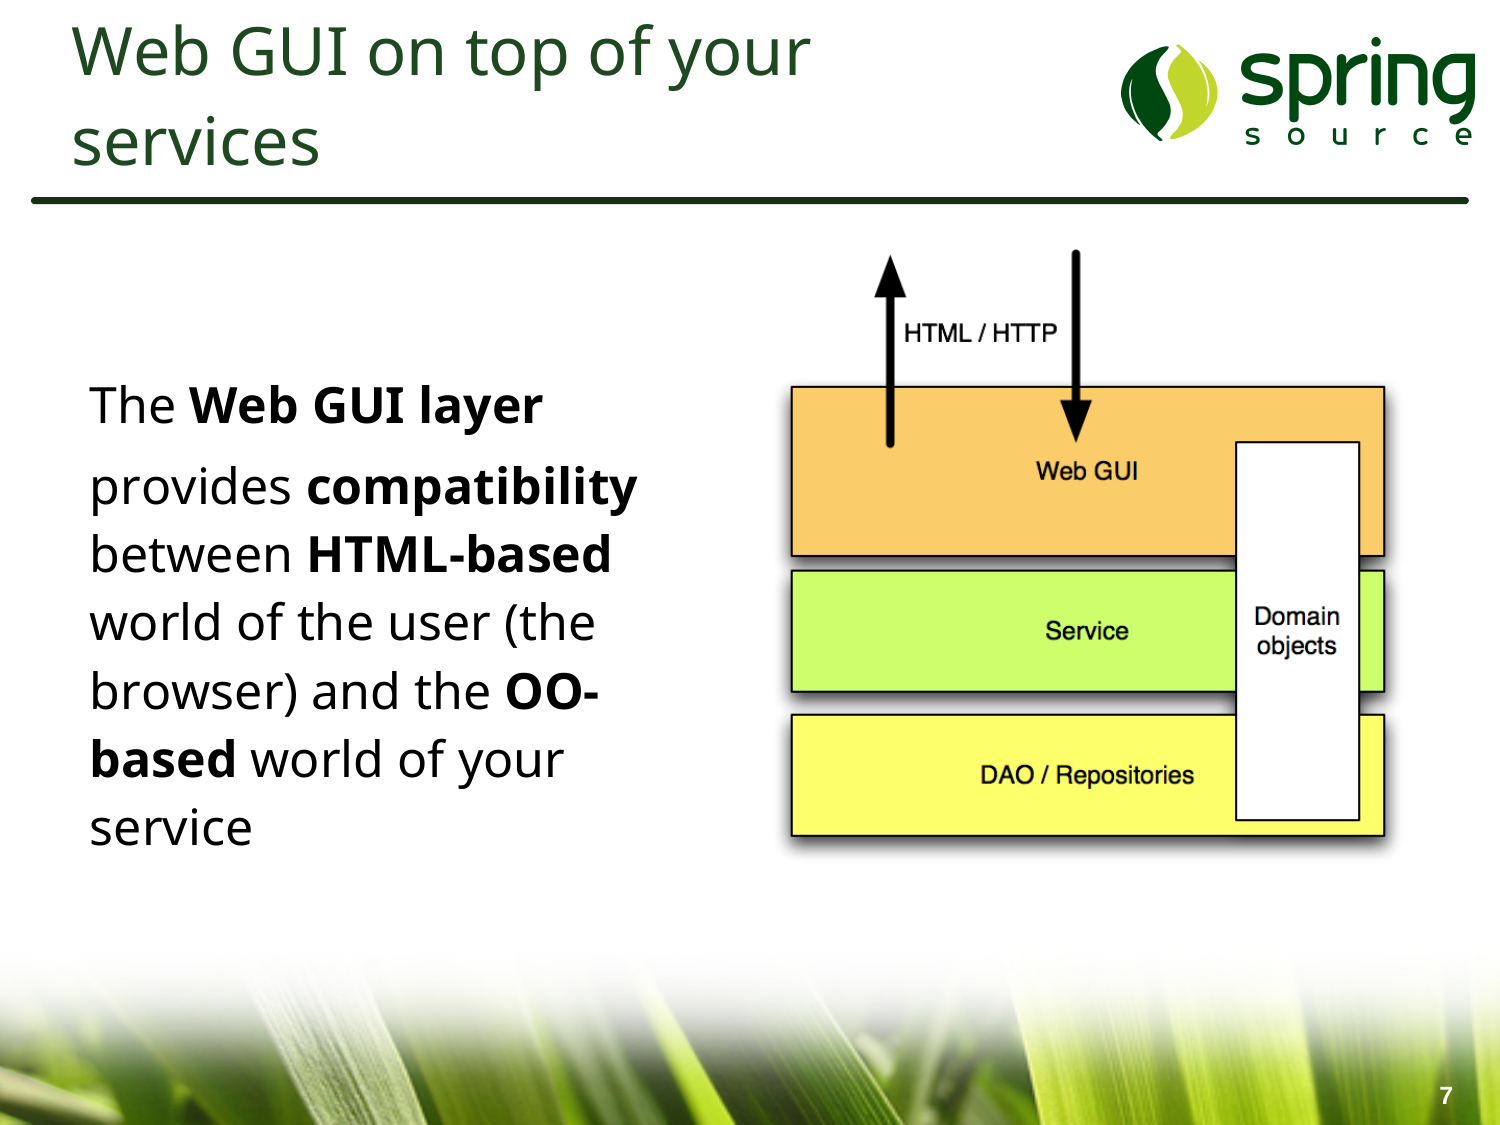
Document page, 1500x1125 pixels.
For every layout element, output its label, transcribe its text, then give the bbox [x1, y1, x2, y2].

text_box The Web GUI layer provides compatibility between HTML-based world of the user (the browser) and the OO-based world of your service [74, 362, 713, 869]
title Web GUI on top of your services [56, 5, 1089, 184]
picture [0, 944, 1500, 1125]
picture [1121, 37, 1475, 145]
picture [750, 224, 1426, 886]
